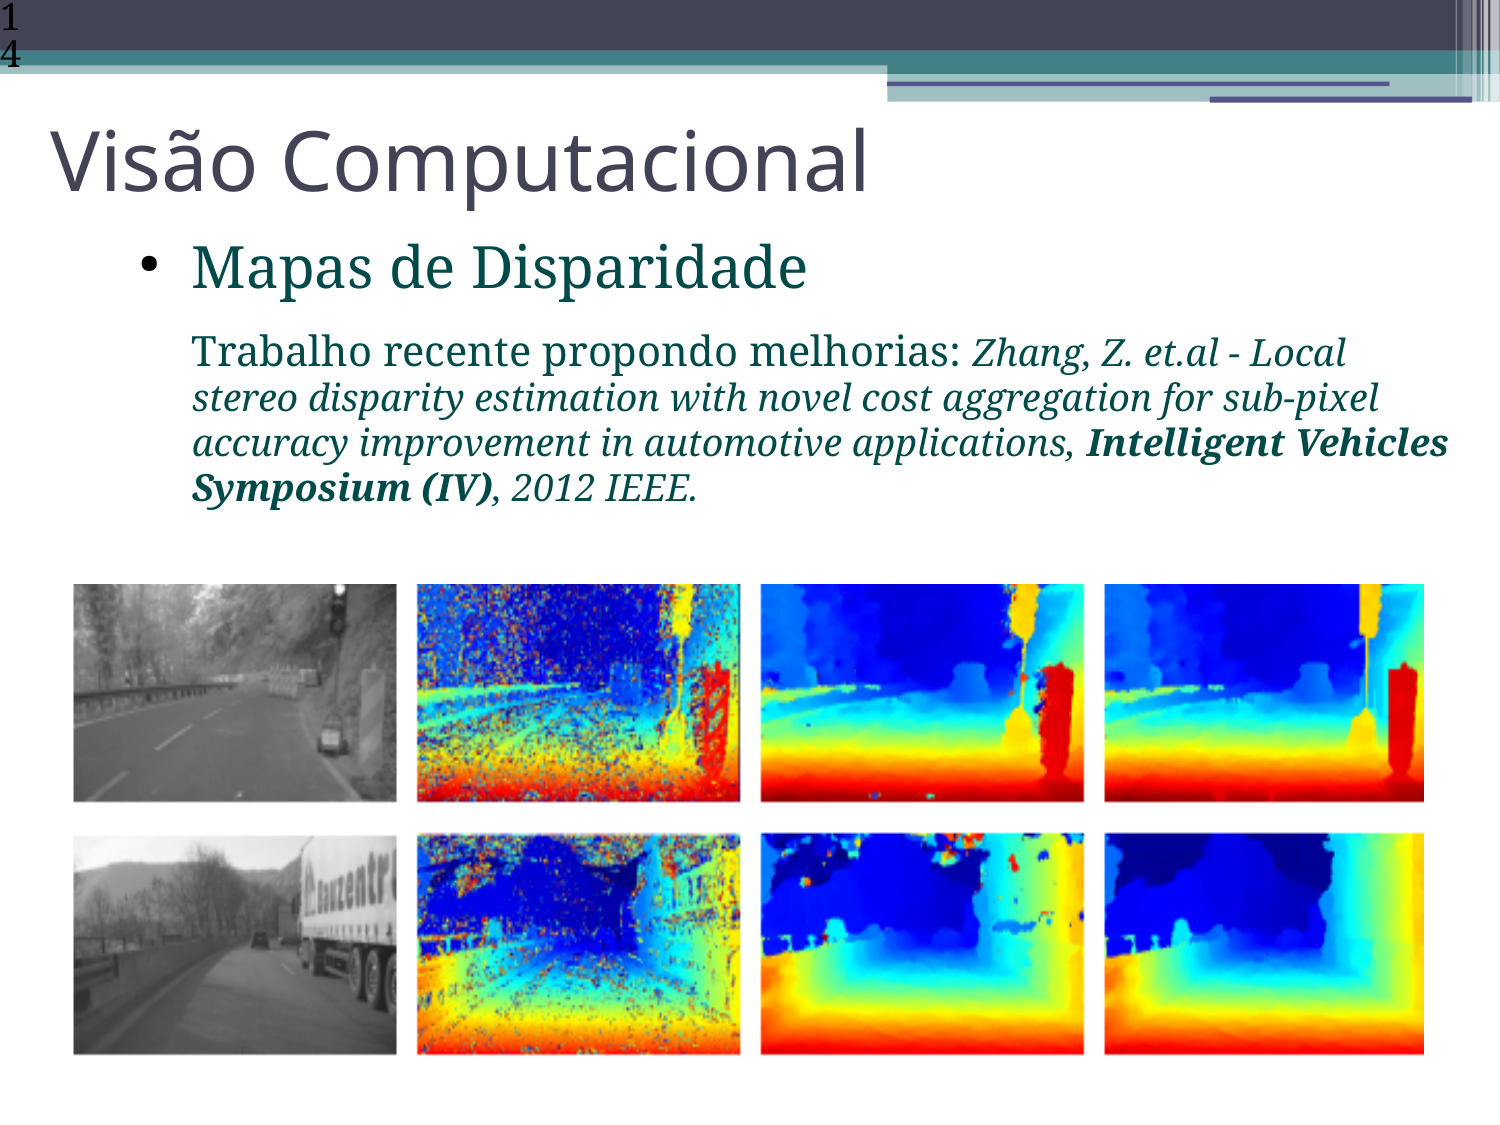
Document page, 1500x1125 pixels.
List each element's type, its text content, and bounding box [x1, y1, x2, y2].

title Visão Computacional [35, 70, 1386, 153]
list Mapas de Disparidade Trabalho recente propondo melhorias: Zhang, Z. et.al - Local stereo disparity estimation with novel cost aggregation for sub-pixel accuracy improvement in automotive applications, Intelligent Vehicles Symposium (IV), 2012 IEEE. [35, 153, 1477, 1087]
picture [72, 584, 1424, 1058]
